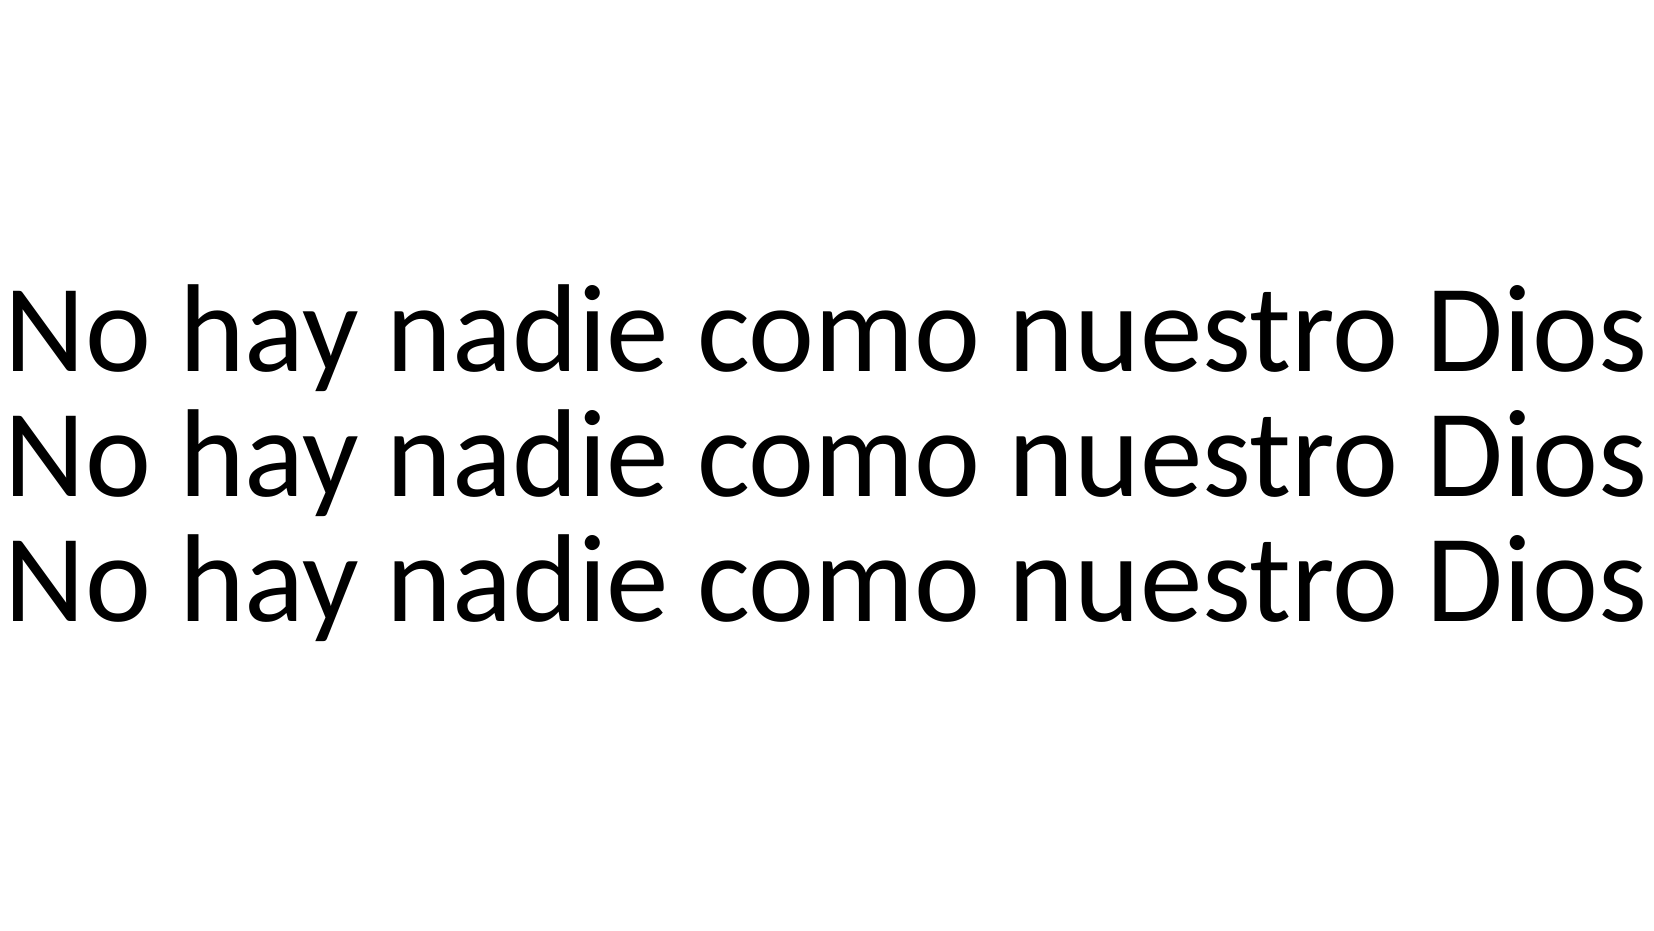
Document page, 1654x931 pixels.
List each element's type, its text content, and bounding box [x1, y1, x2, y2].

title No hay nadie como nuestro Dios No hay nadie como nuestro Dios No hay nadie como nuestro Dios [0, 0, 1654, 931]
